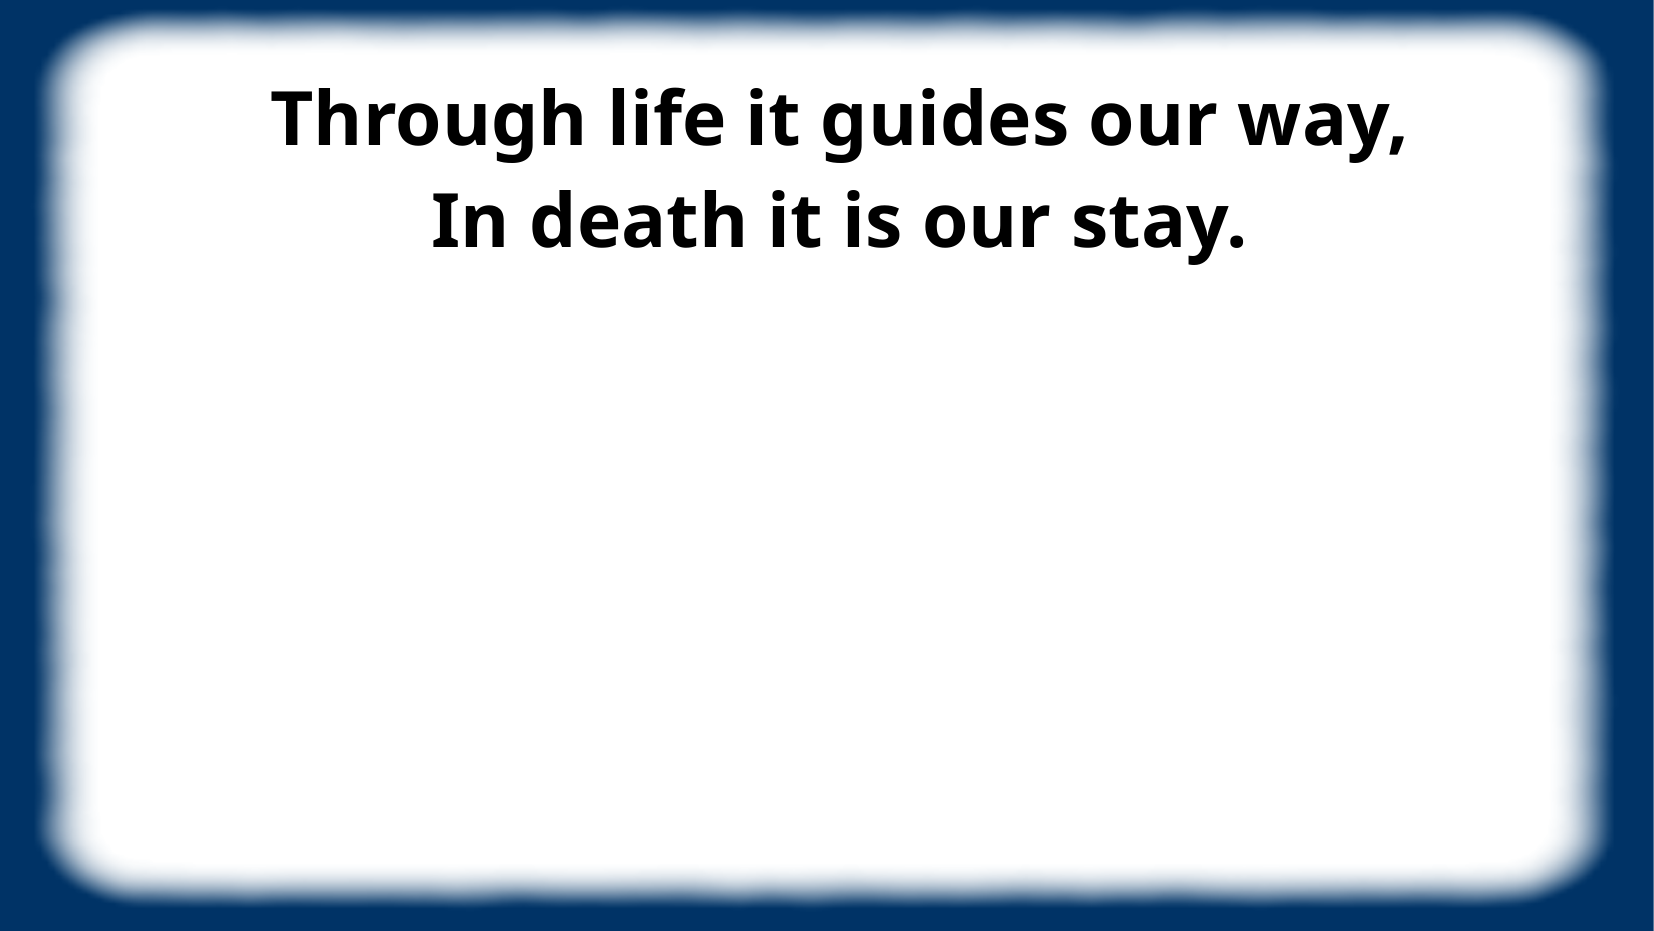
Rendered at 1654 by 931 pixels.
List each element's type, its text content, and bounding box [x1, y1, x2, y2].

text_box Through life it guides our way, In death it is our stay. [135, 57, 1546, 286]
picture [0, 0, 1654, 931]
